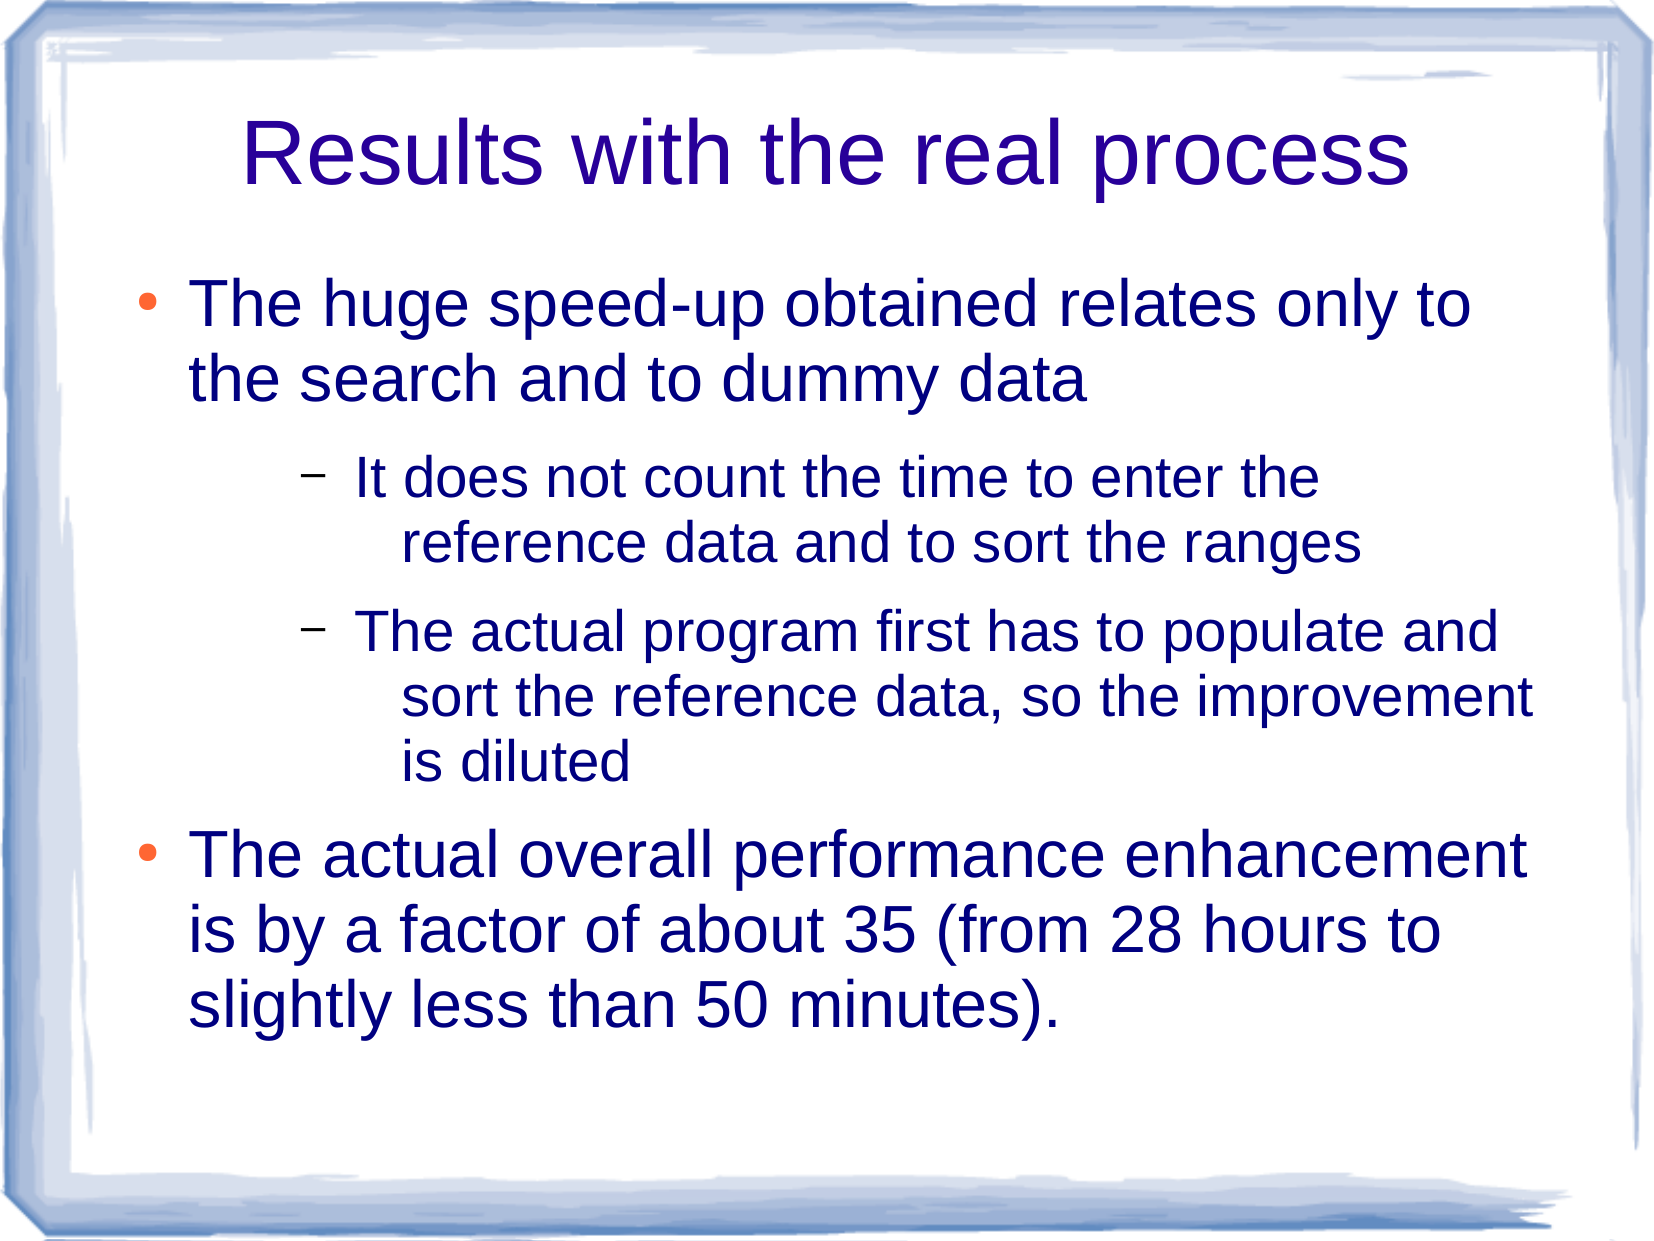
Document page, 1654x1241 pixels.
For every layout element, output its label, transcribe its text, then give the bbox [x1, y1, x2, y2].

title Results with the real process [82, 49, 1571, 257]
picture [0, 0, 1654, 1241]
list The huge speed-up obtained relates only to the search and to dummy data It does not count the time to enter the reference data and to sort the ranges The actual program first has to populate and sort the reference data, so the improvement is diluted The actual overall performance enhancement is by a factor of about 35 (from 28 hours to slightly less than 50 minutes). [118, 265, 1571, 1129]
